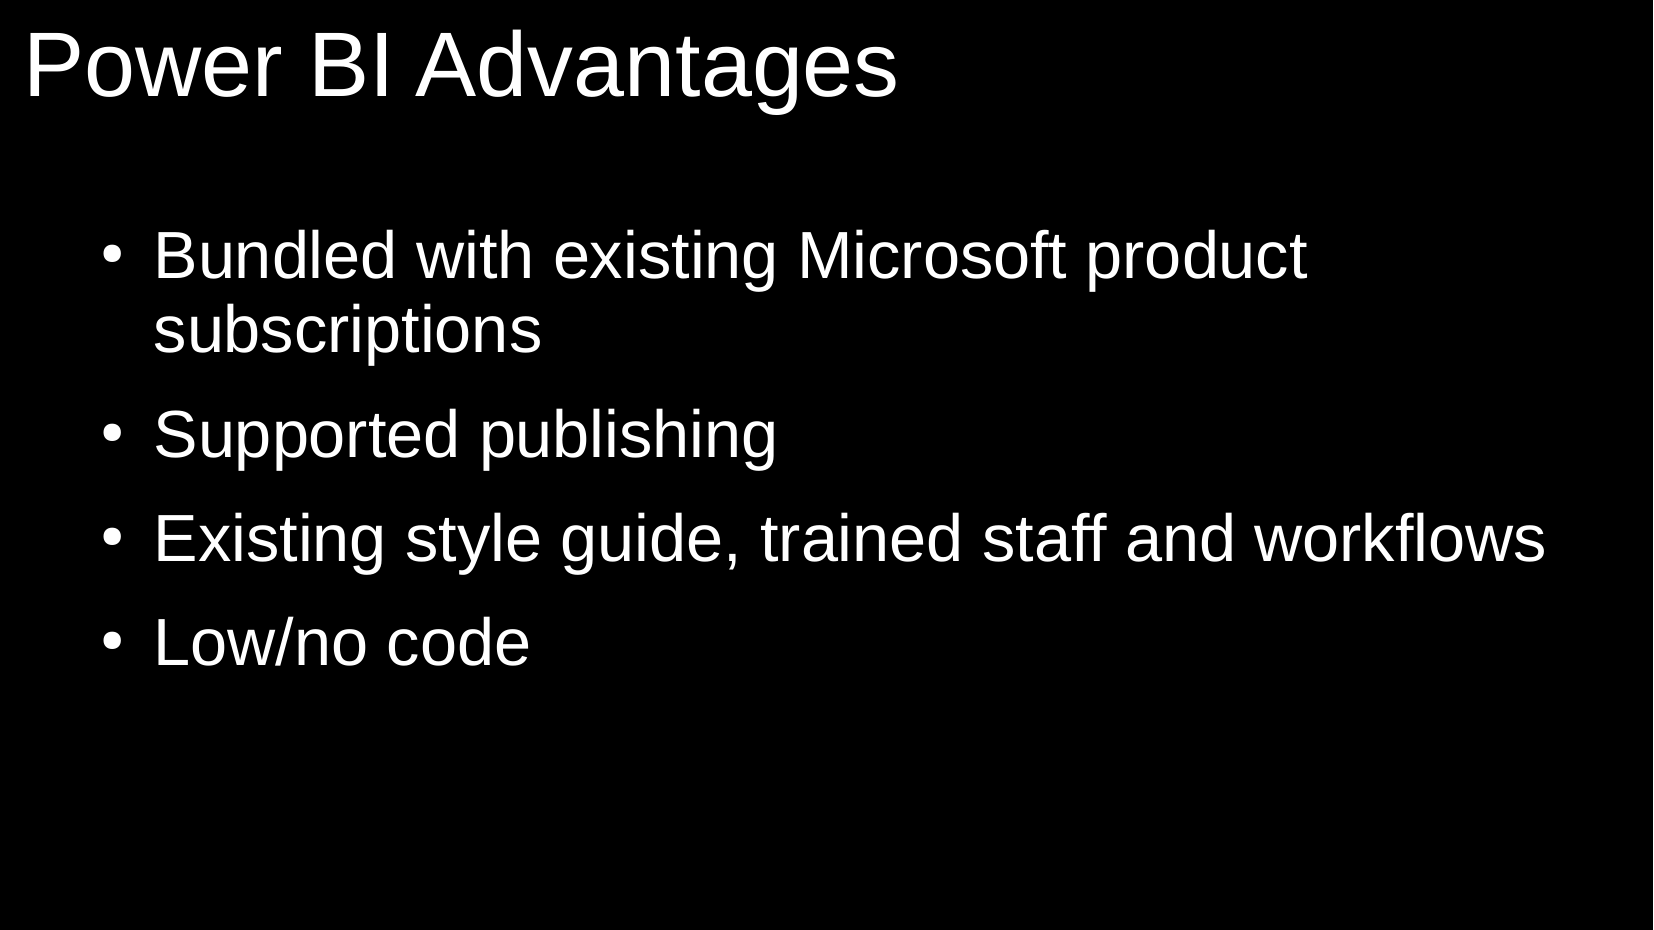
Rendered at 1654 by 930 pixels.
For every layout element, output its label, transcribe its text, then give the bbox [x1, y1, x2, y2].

list Bundled with existing Microsoft product subscriptions Supported publishing Existing style guide, trained staff and workflows Low/no code [82, 217, 1571, 757]
title Power BI Advantages [23, 11, 1588, 119]
